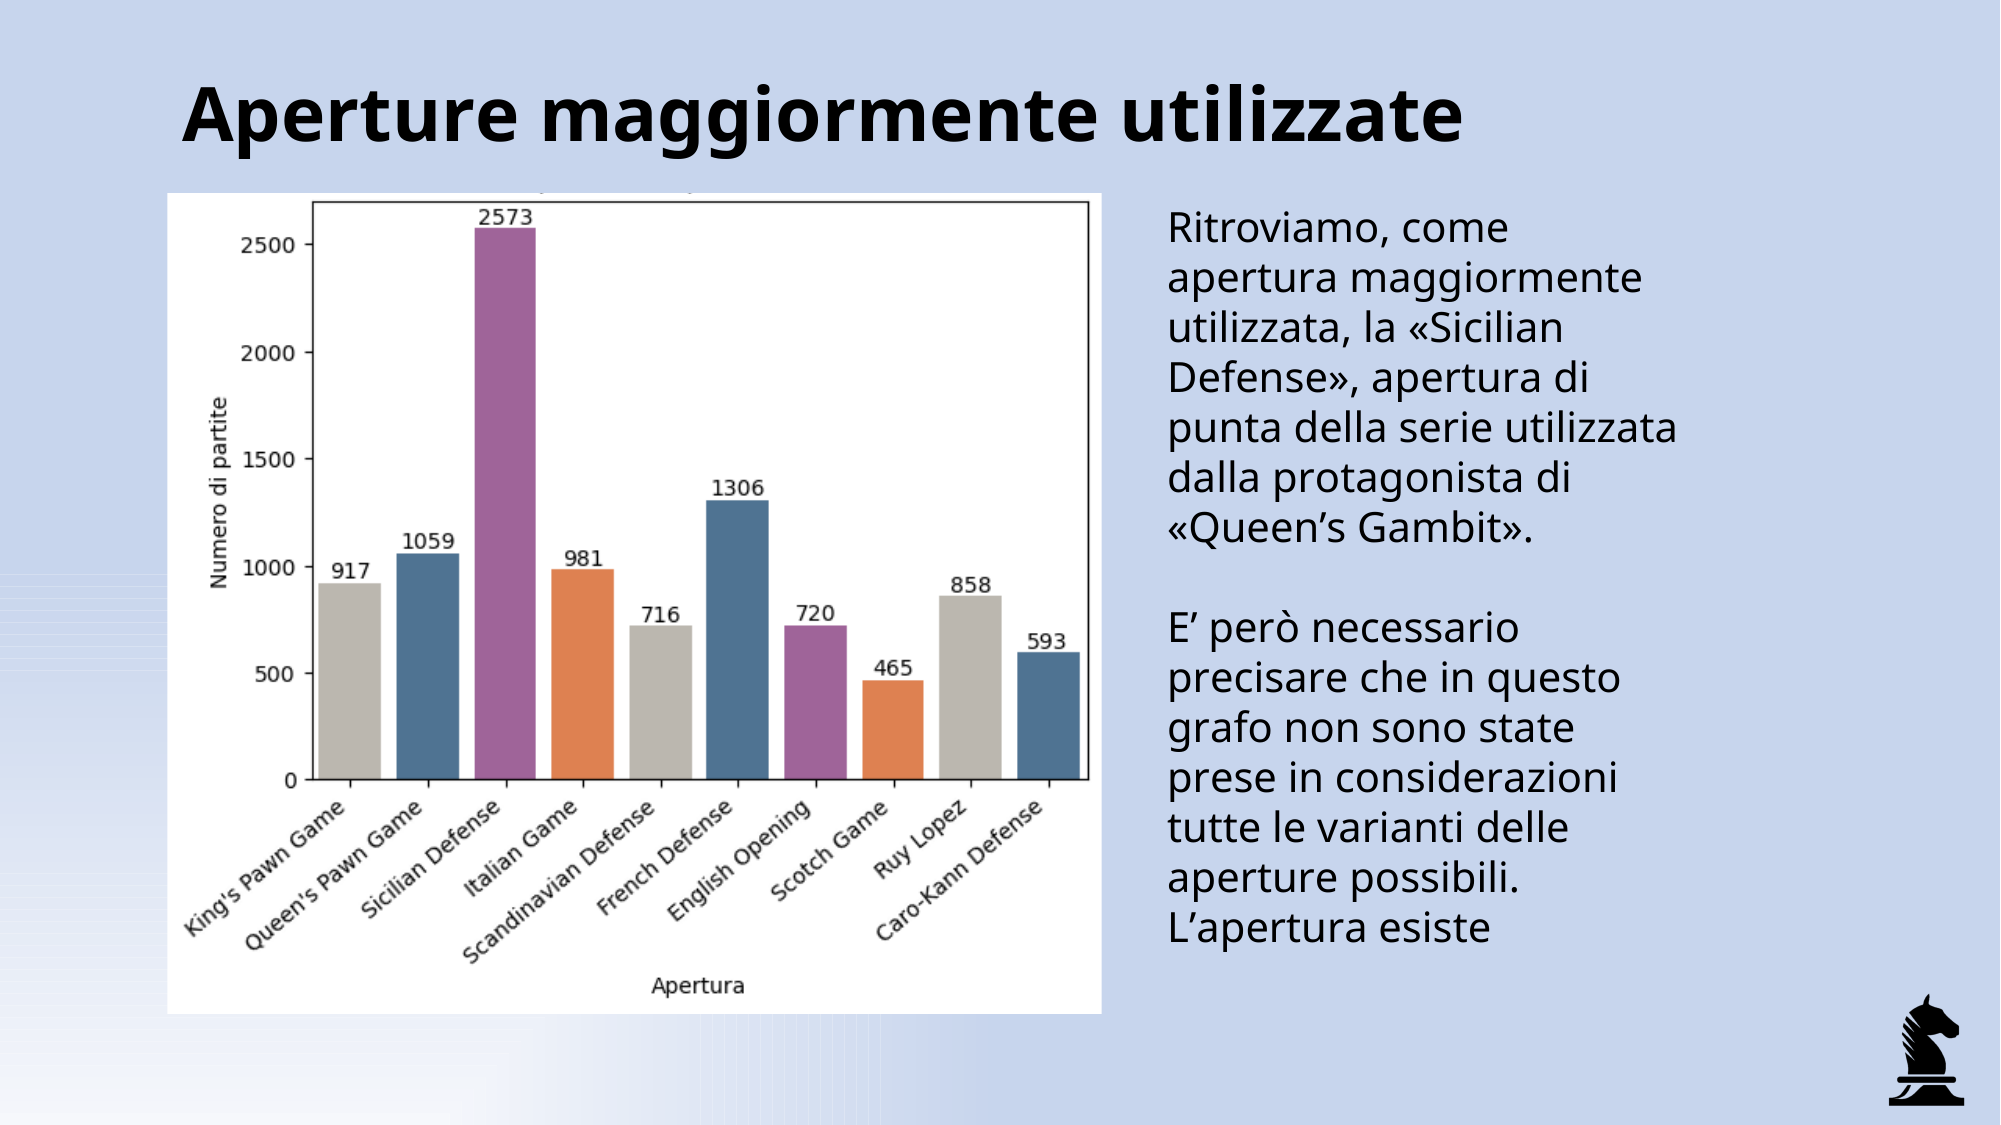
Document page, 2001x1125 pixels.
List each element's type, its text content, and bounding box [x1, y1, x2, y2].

picture [1850, 975, 2000, 1125]
picture [167, 193, 1102, 1014]
text_box Aperture maggiormente utilizzate [167, 58, 1956, 165]
text_box Ritroviamo, come apertura maggiormente utilizzata, la «Sicilian Defense», apertura di punta della serie utilizzata dalla protagonista di «Queen’s Gambit». E’ però necessario precisare che in questo grafo non sono state prese in considerazioni tutte le varianti delle aperture possibili. L’apertura esiste [1152, 193, 1706, 966]
